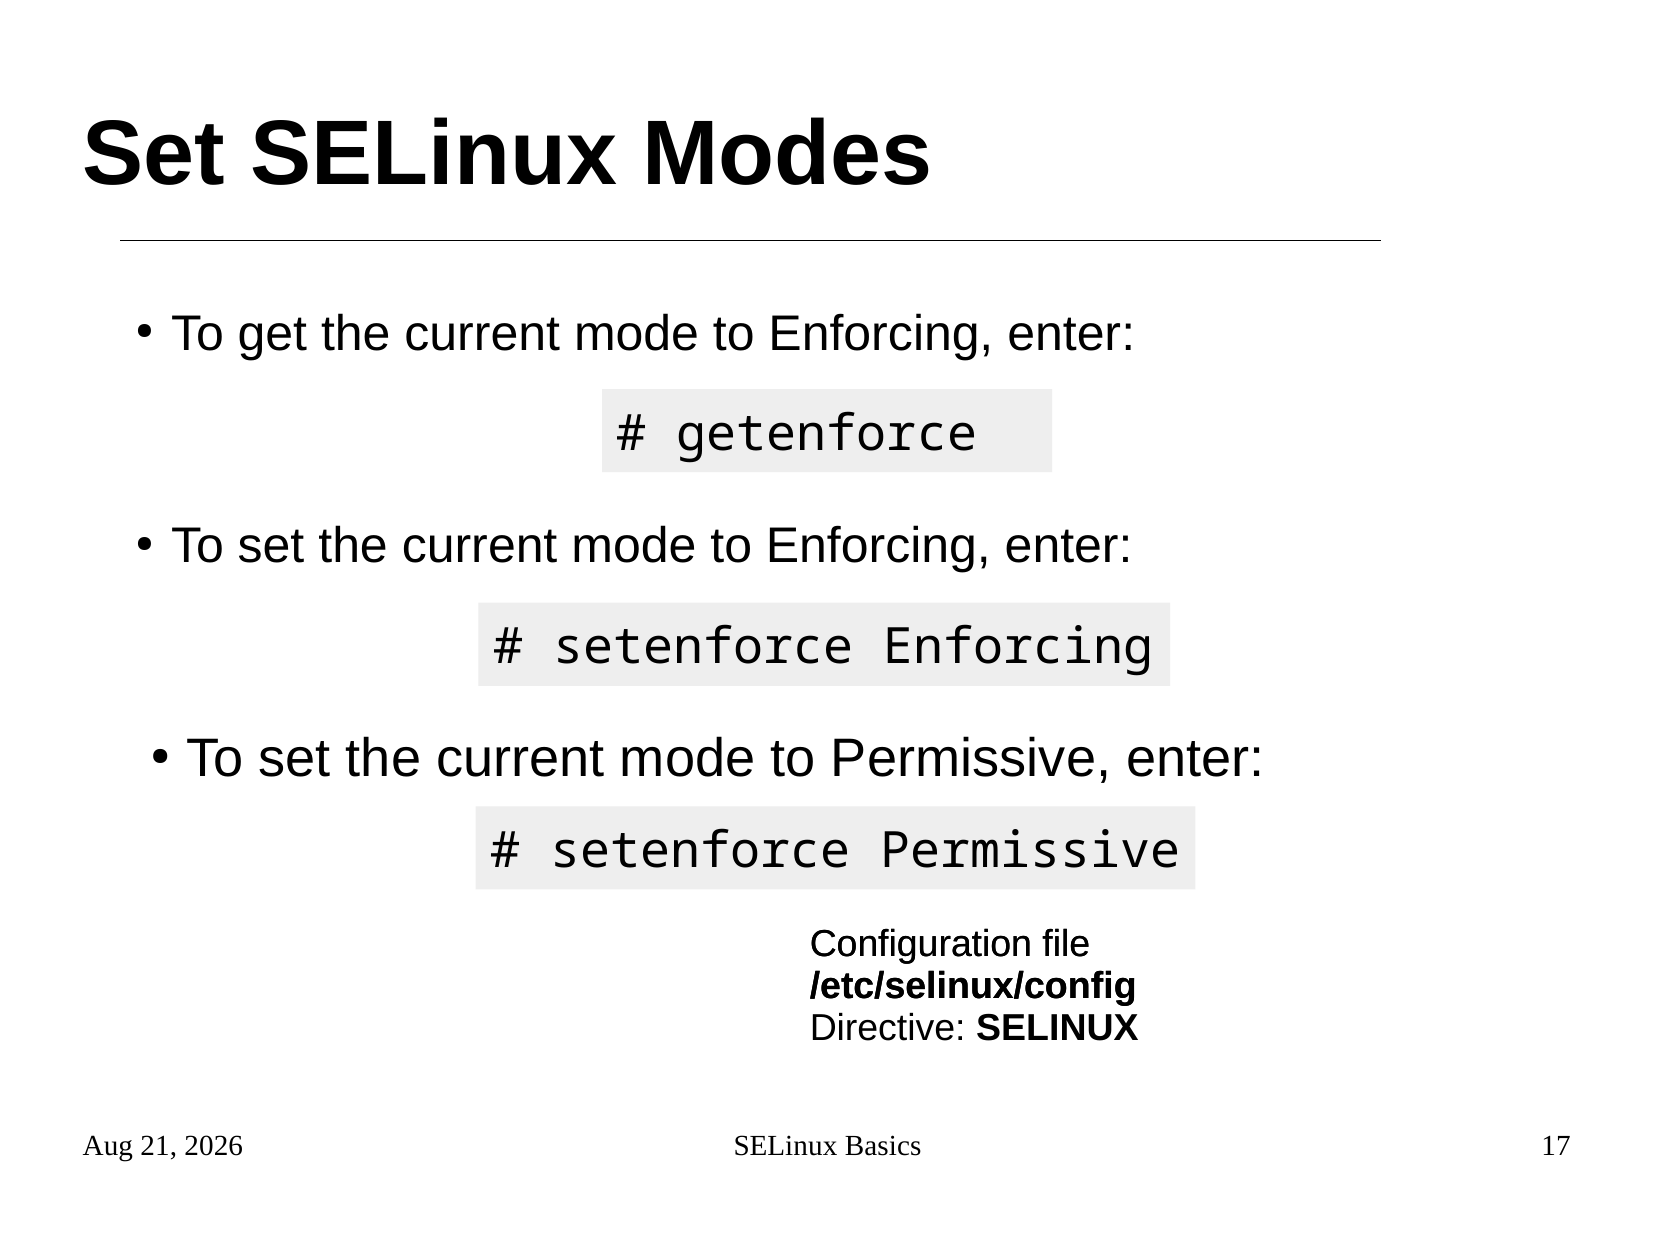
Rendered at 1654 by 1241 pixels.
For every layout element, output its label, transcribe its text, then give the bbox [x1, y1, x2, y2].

text_box Configuration file /etc/selinux/config [795, 915, 1261, 1014]
text_box Configuration file /etc/selinux/config Directive: SELINUX [795, 1014, 1261, 1056]
text_box # getenforce [602, 434, 1053, 468]
text_box To set the current mode to Enforcing, enter: [120, 510, 1366, 646]
text_box To get the current mode to Enforcing, enter: [120, 297, 1366, 434]
text_box # setenforce Permissive [475, 806, 1196, 880]
text_box To set the current mode to Permissive, enter: [135, 720, 1282, 796]
text_box # setenforce Enforcing [478, 602, 1171, 676]
title Set SELinux Modes [82, 49, 1571, 257]
